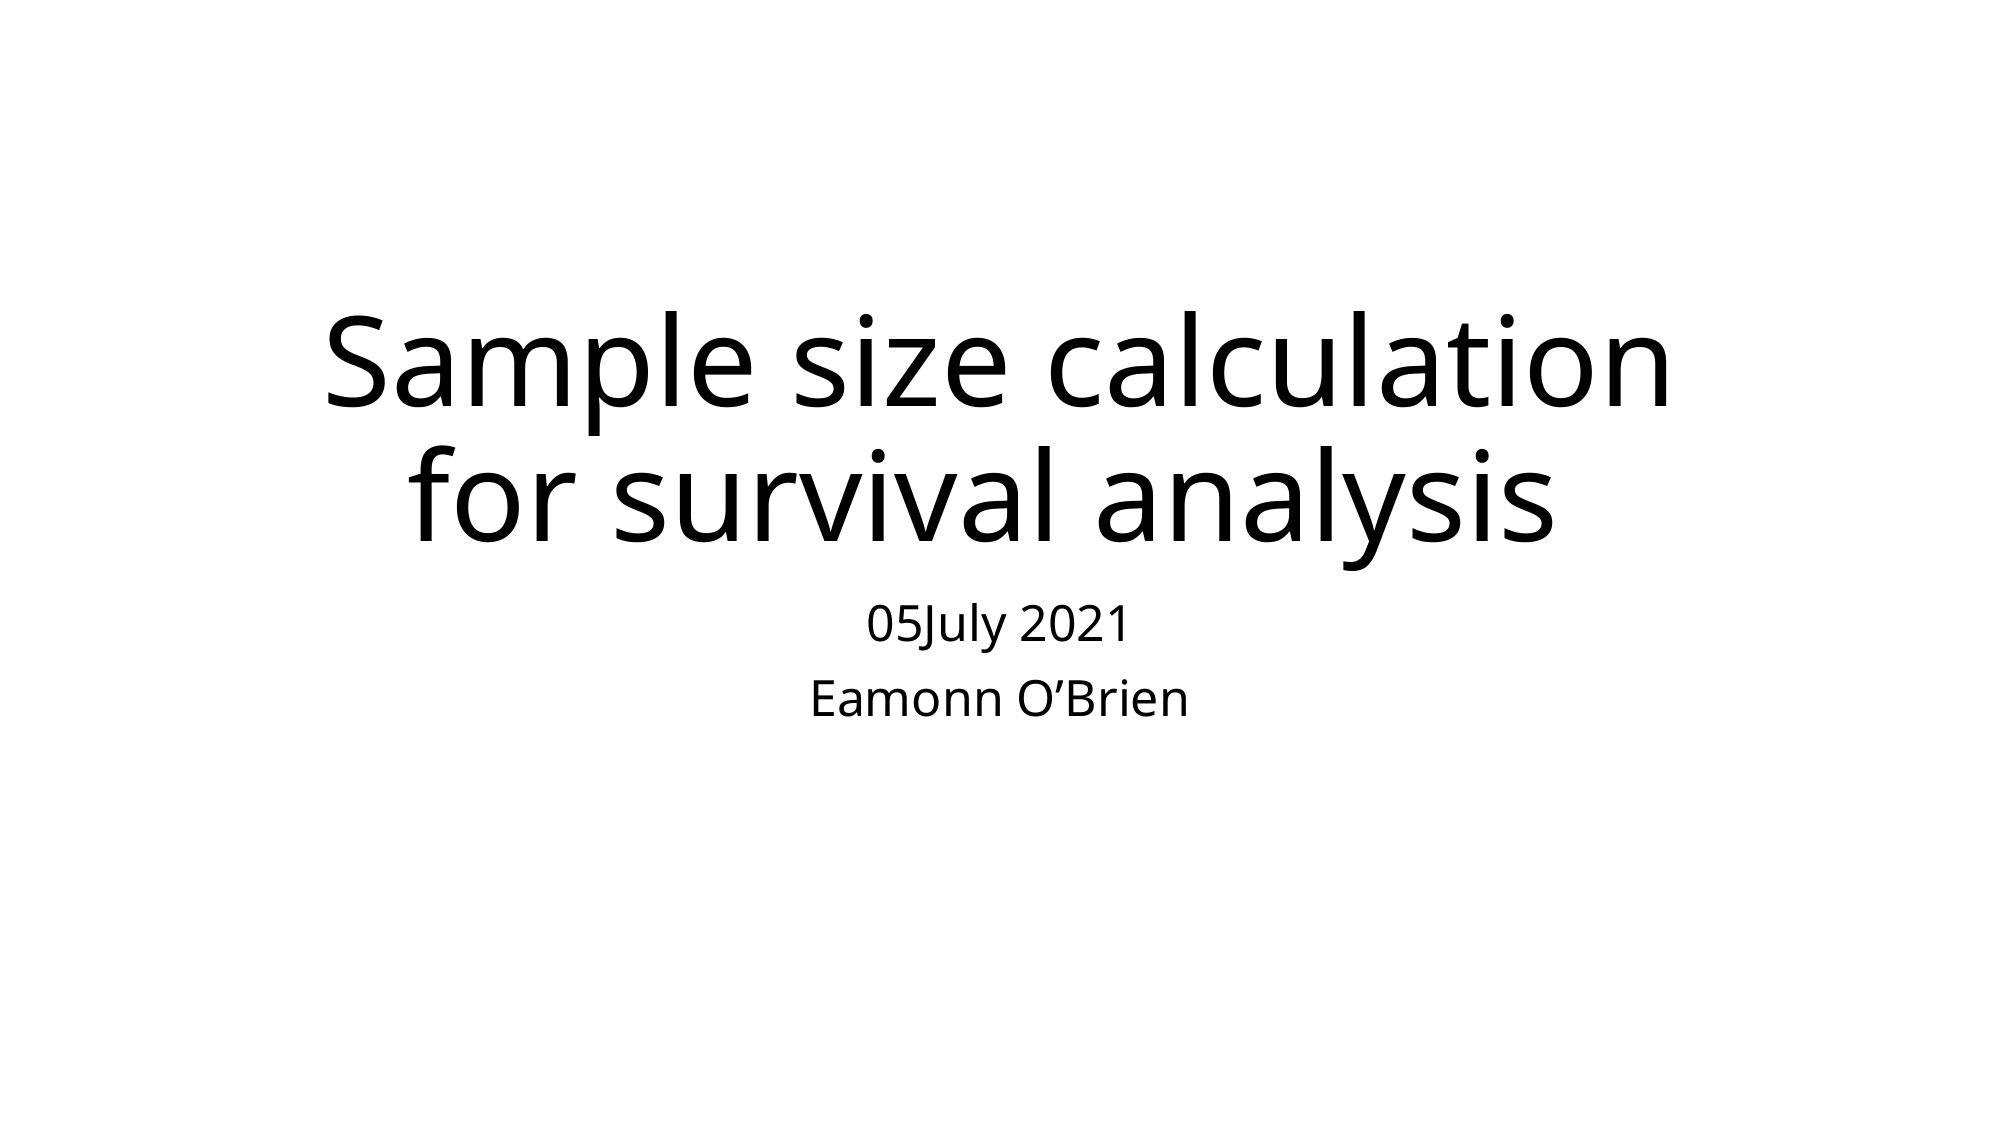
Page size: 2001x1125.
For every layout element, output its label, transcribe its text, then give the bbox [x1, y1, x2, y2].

title Sample size calculation for survival analysis [249, 184, 1750, 576]
subtitle 05July 2021 Eamonn O’Brien [249, 590, 1750, 863]
